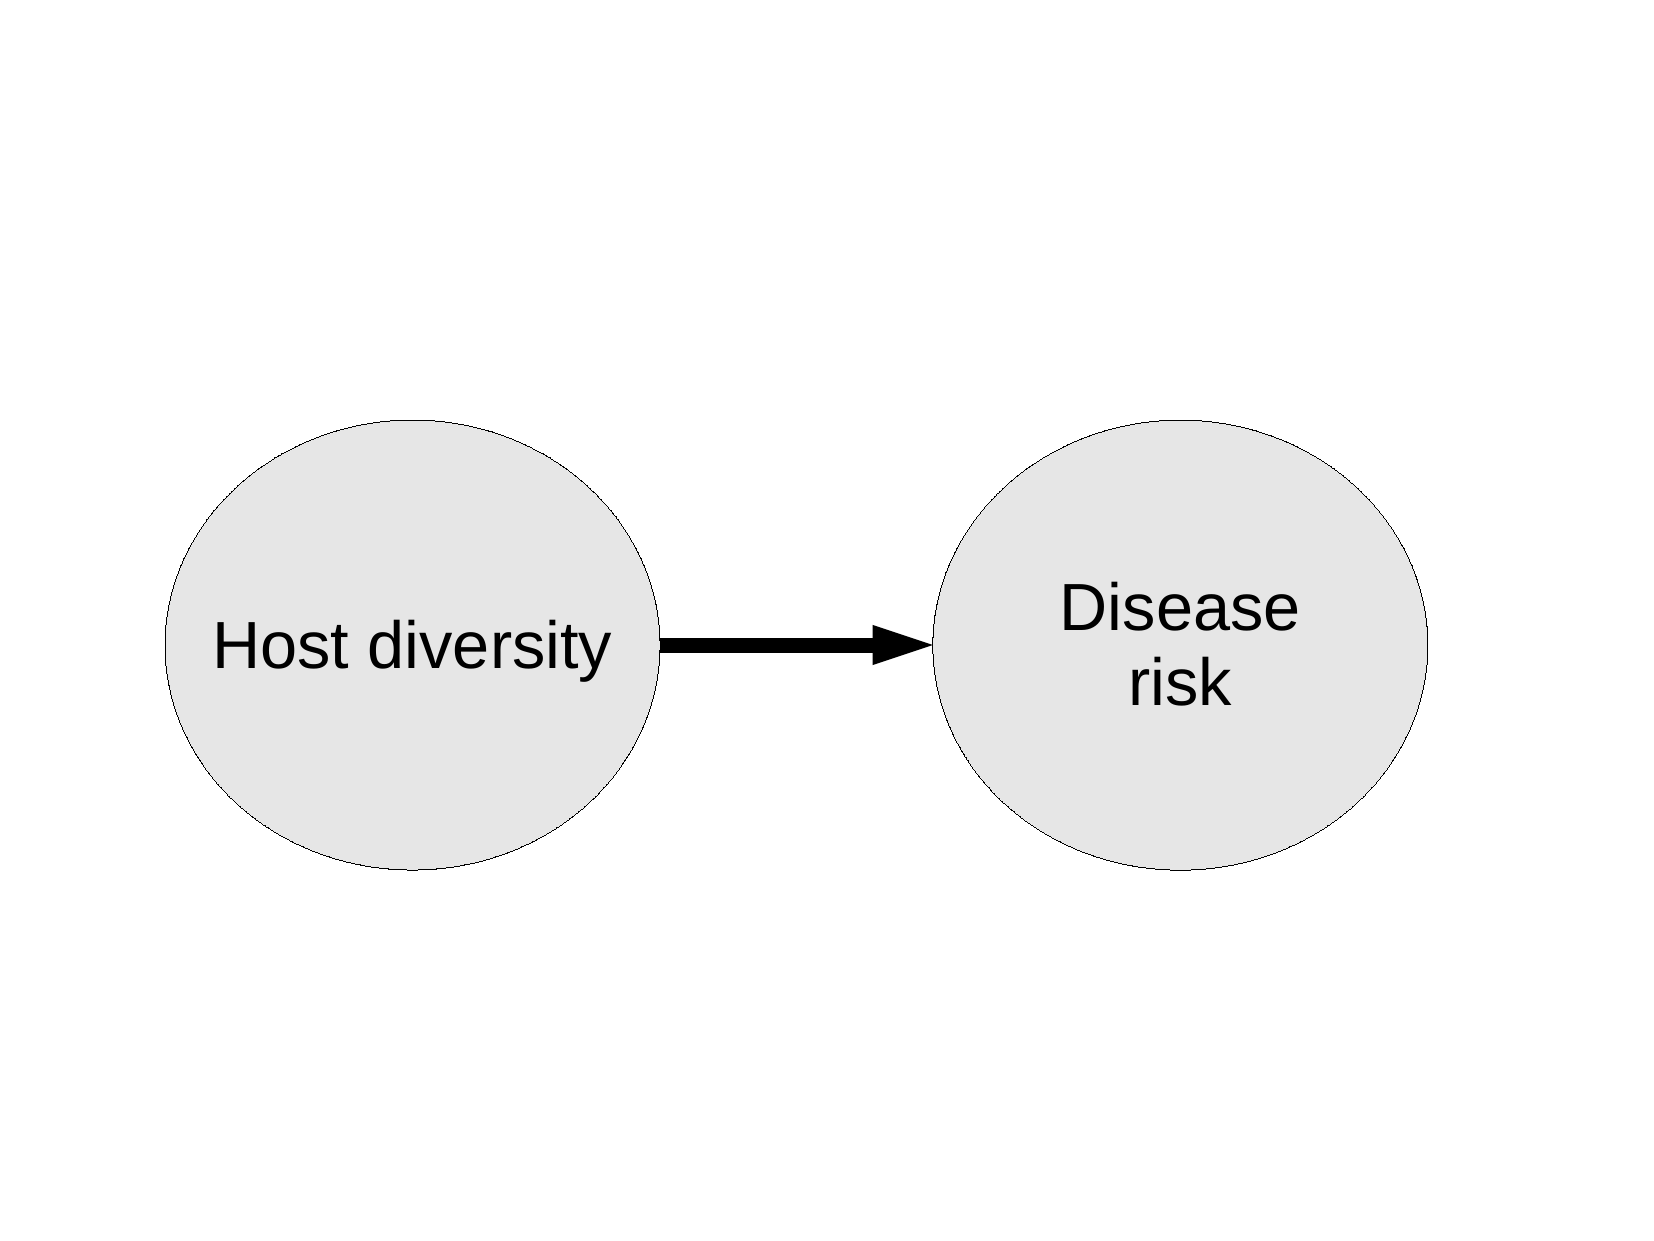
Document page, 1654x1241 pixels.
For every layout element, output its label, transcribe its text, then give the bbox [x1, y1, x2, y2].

text_box Host diversity [165, 420, 660, 871]
text_box Disease risk [932, 420, 1428, 871]
